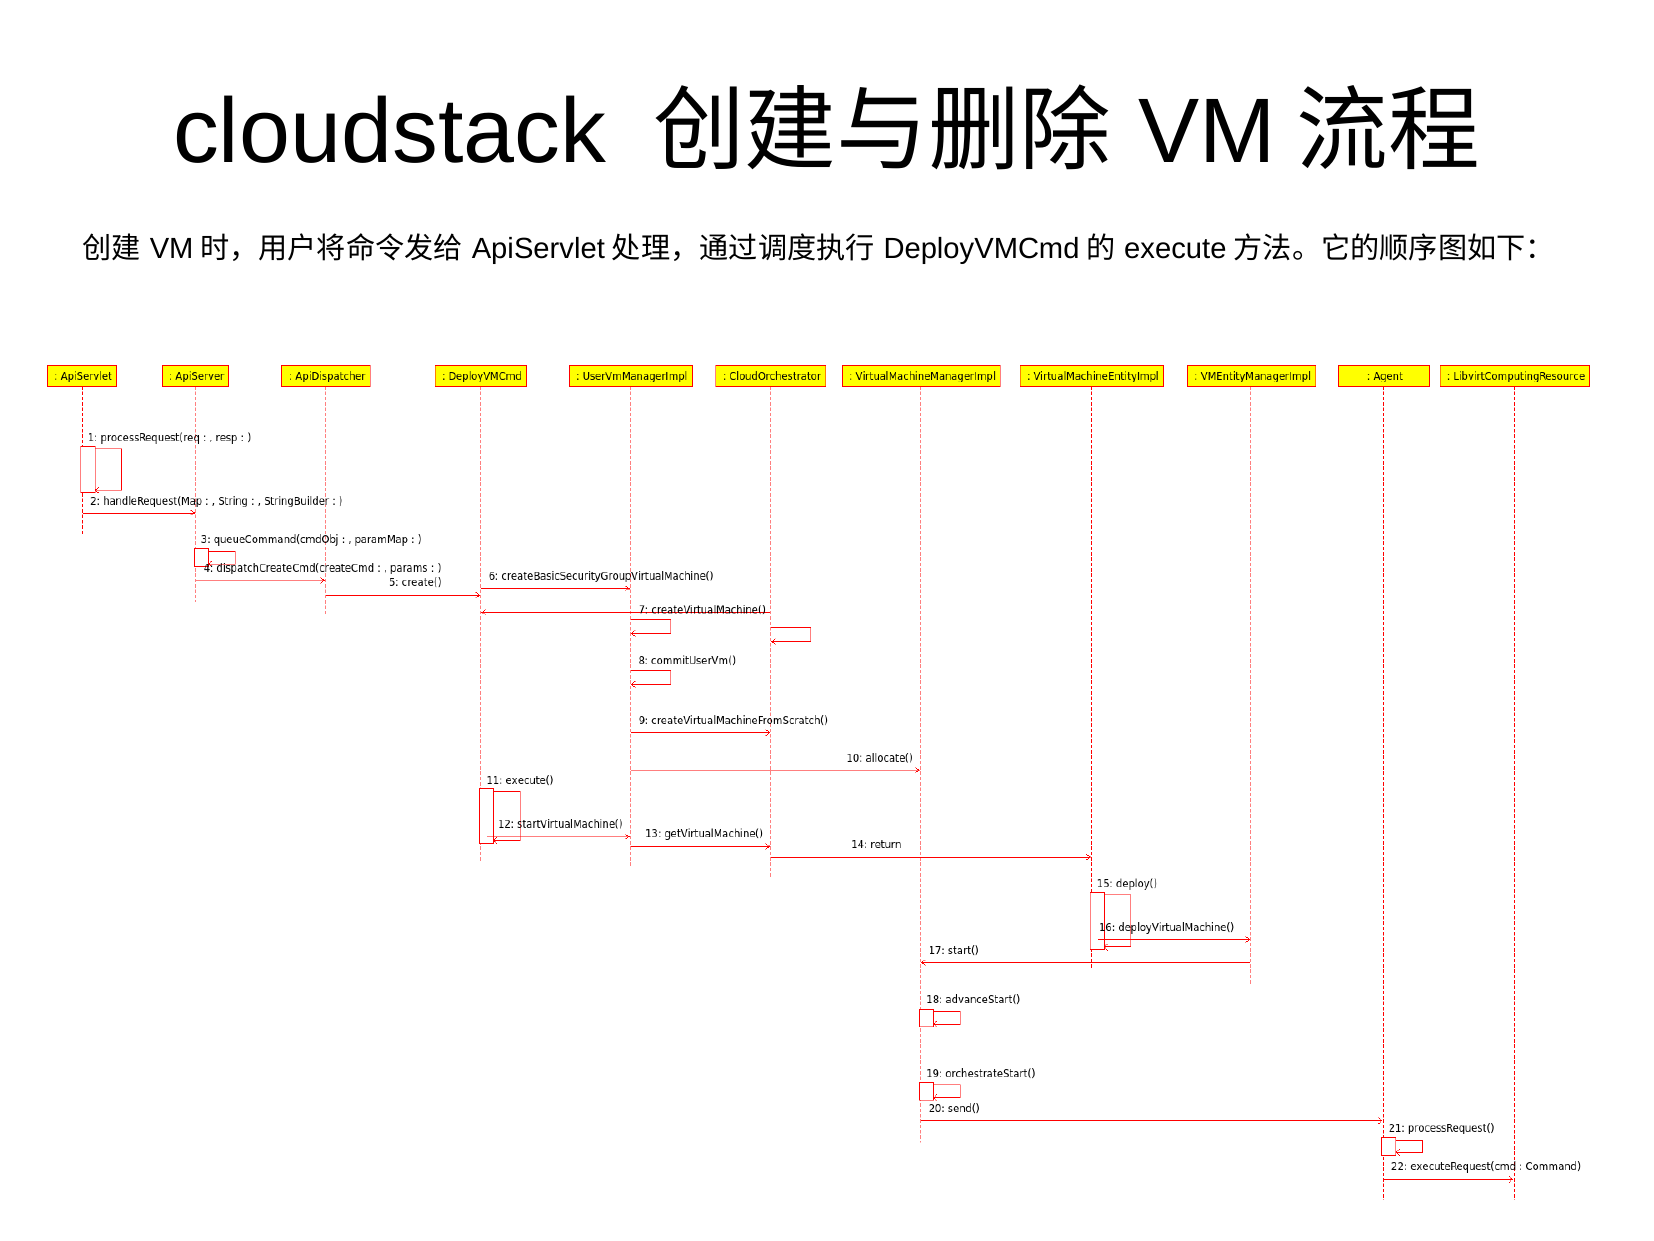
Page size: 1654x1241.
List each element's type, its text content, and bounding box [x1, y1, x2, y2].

title cloudstack 创建与删除VM流程 [82, 49, 1571, 196]
picture [46, 292, 1591, 1201]
list 创建VM时，用户将命令发给ApiServlet处理，通过调度执行DeployVMCmd的execute方法。它的顺序图如下： [82, 225, 1571, 292]
